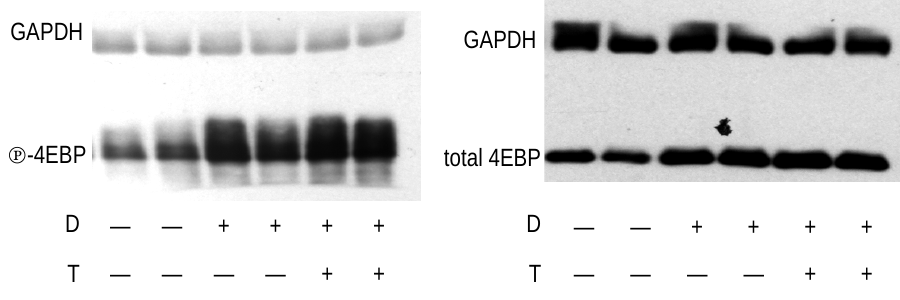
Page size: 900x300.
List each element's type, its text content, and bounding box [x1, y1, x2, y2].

table_cell — [726, 252, 782, 297]
text_box Ⓟ-4EBP [0, 139, 87, 169]
table_header + [251, 202, 301, 251]
table_cell — [613, 252, 669, 297]
table_cell + [302, 252, 353, 297]
table_header + [783, 202, 838, 251]
table_header + [670, 202, 725, 251]
table_cell T [46, 252, 94, 297]
table_header + [302, 202, 353, 251]
table_header + [199, 202, 250, 251]
table_cell — [95, 252, 146, 297]
table_header + [726, 202, 782, 251]
picture [92, 11, 421, 201]
table_header — [557, 202, 612, 251]
table_cell — [147, 252, 198, 297]
text_box total 4EBP [421, 142, 542, 172]
table_cell — [557, 252, 612, 297]
text_box GAPDH [421, 25, 537, 55]
table_header — [613, 202, 669, 251]
table_cell — [670, 252, 725, 297]
table_cell — [251, 252, 301, 297]
table_header D [46, 202, 94, 251]
table_header — [95, 202, 146, 251]
picture [544, 0, 900, 182]
table_header + [839, 202, 895, 251]
table_cell + [839, 252, 895, 297]
table_cell — [199, 252, 250, 297]
table_cell T [491, 252, 556, 297]
text_box GAPDH [0, 16, 84, 46]
table_header + [354, 202, 405, 251]
table_header — [147, 202, 198, 251]
table_header D [491, 202, 556, 251]
table_cell + [783, 252, 838, 297]
table_cell + [354, 252, 405, 297]
